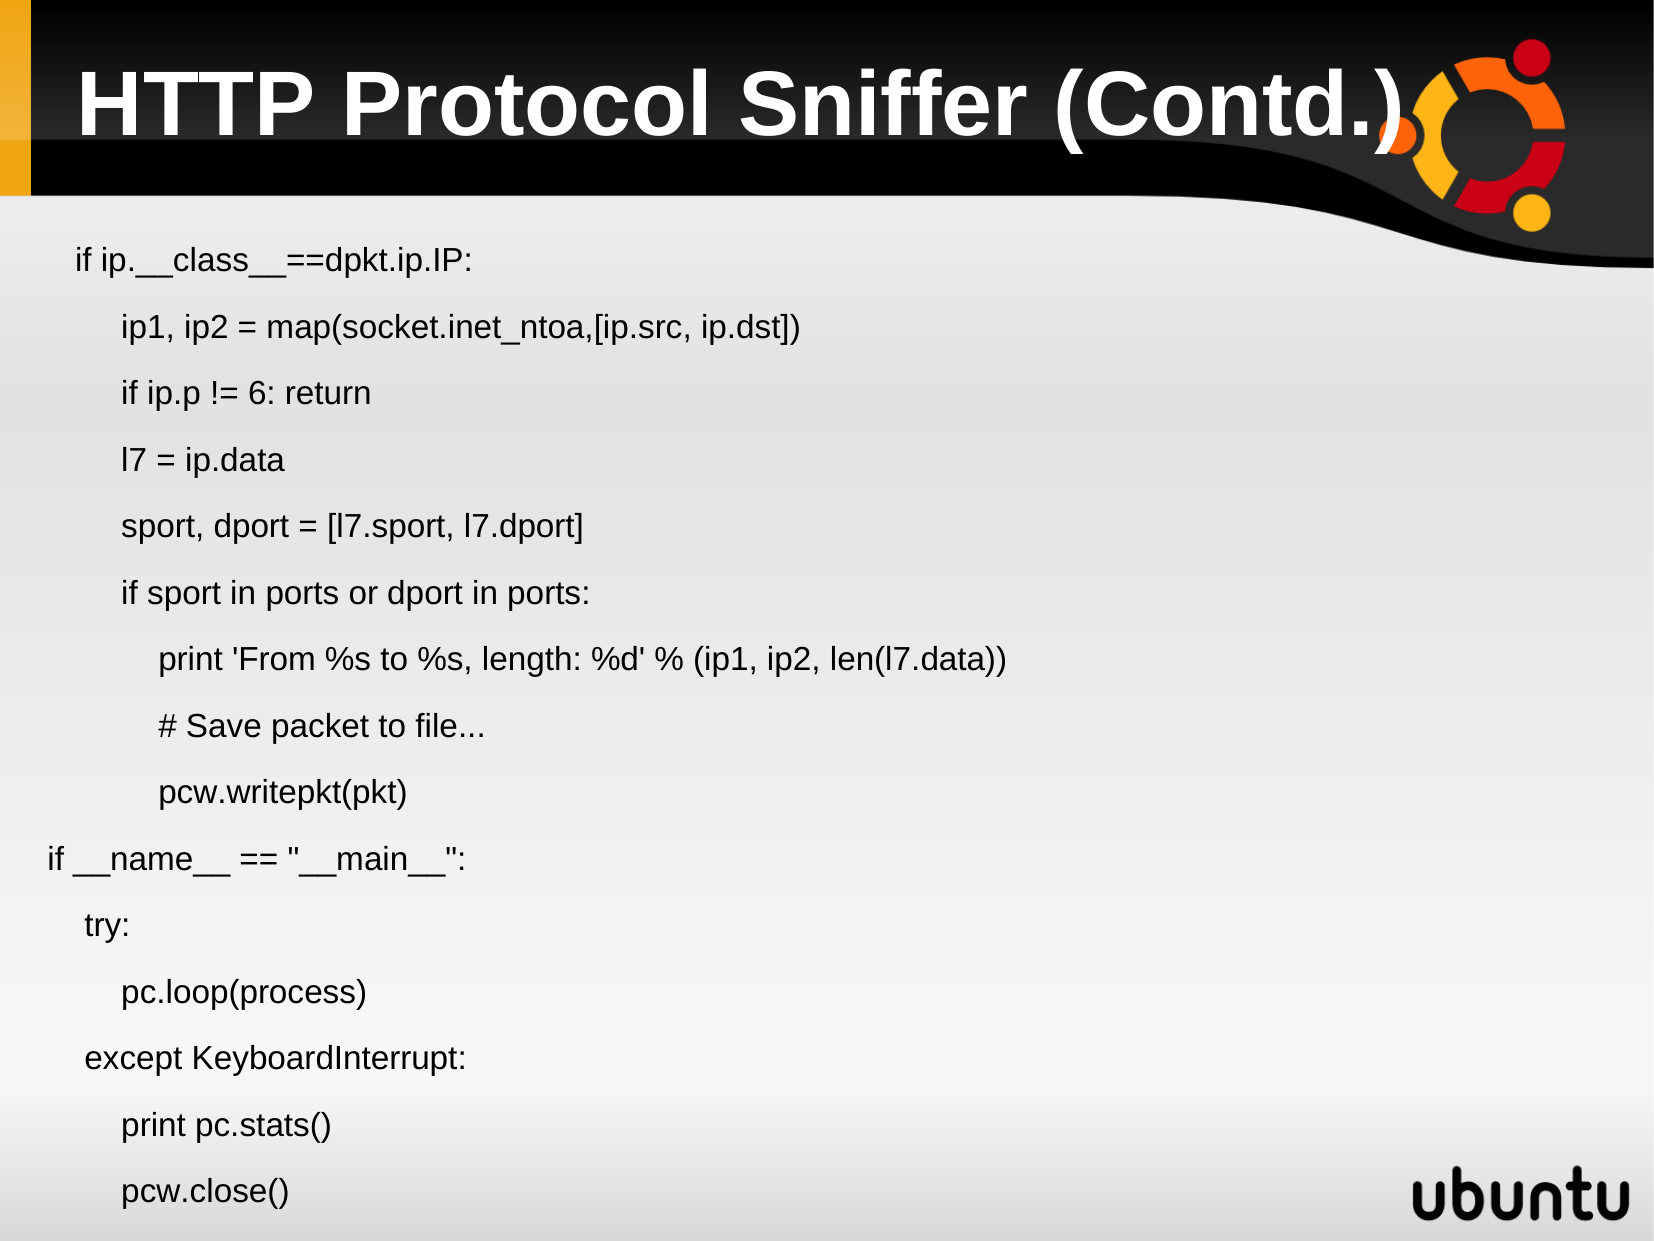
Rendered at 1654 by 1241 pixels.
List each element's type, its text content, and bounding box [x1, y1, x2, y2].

title HTTP Protocol Sniffer (Contd.) [76, 7, 1565, 200]
list if ip.__class__==dpkt.ip.IP: ip1, ip2 = map(socket.inet_ntoa,[ip.src, ip.dst]) if ip.p != 6: return l7 = ip.data sport, dport = [l7.sport, l7.dport] if sport in ports or dport in ports: print 'From %s to %s, length: %d' % (ip1, ip2, len(l7.data)) # Save packet to file... pcw.writepkt(pkt) if __name__ == "__main__": try: pc.loop(process) except KeyboardInterrupt: print pc.stats() pcw.close() [47, 241, 1536, 1210]
picture [0, 0, 1654, 1241]
